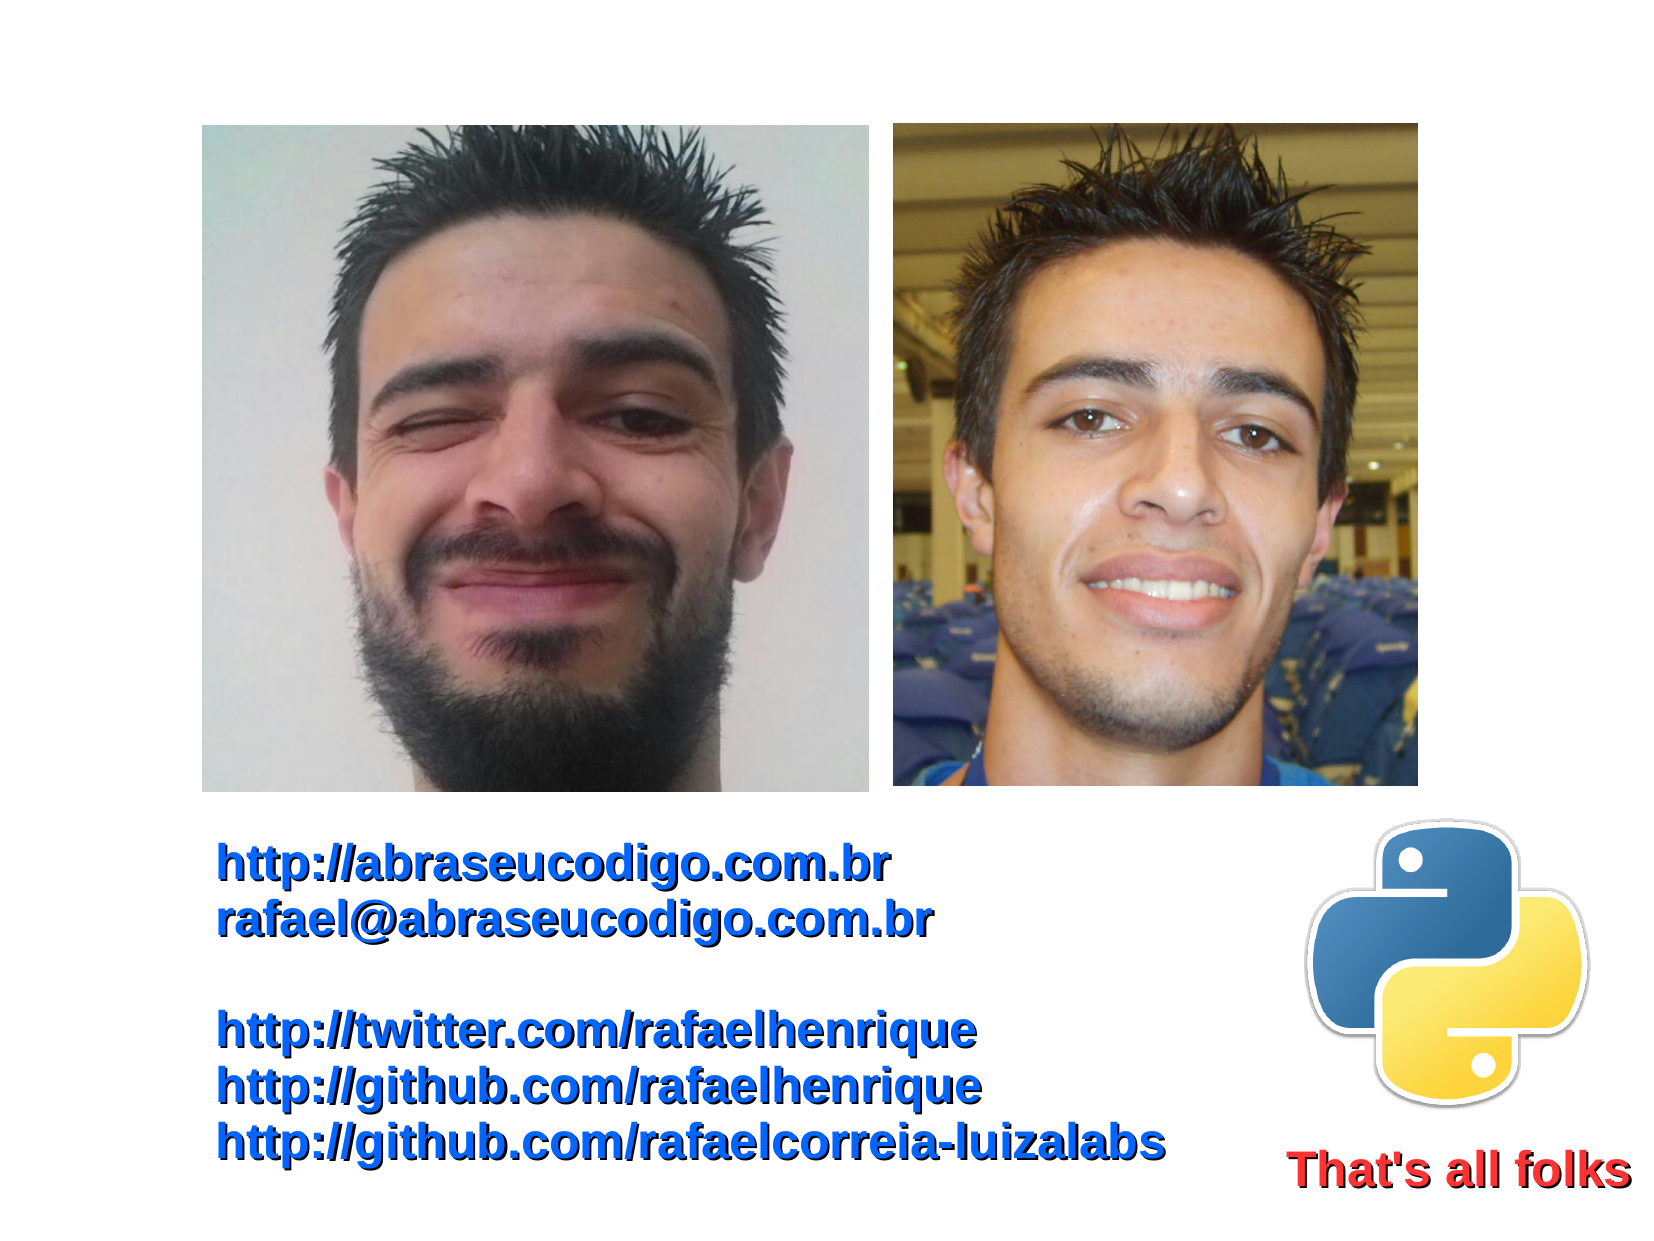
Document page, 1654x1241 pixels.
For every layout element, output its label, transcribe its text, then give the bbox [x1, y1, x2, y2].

picture [202, 125, 869, 792]
picture [893, 123, 1630, 1146]
text_box http://abraseucodigo.com.br rafael@abraseucodigo.com.br http://twitter.com/rafaelhenrique http://github.com/rafaelhenrique http://github.com/rafaelcorreia-luizalabs [200, 826, 1654, 1177]
text_box That's all folks [1271, 1177, 1654, 1238]
